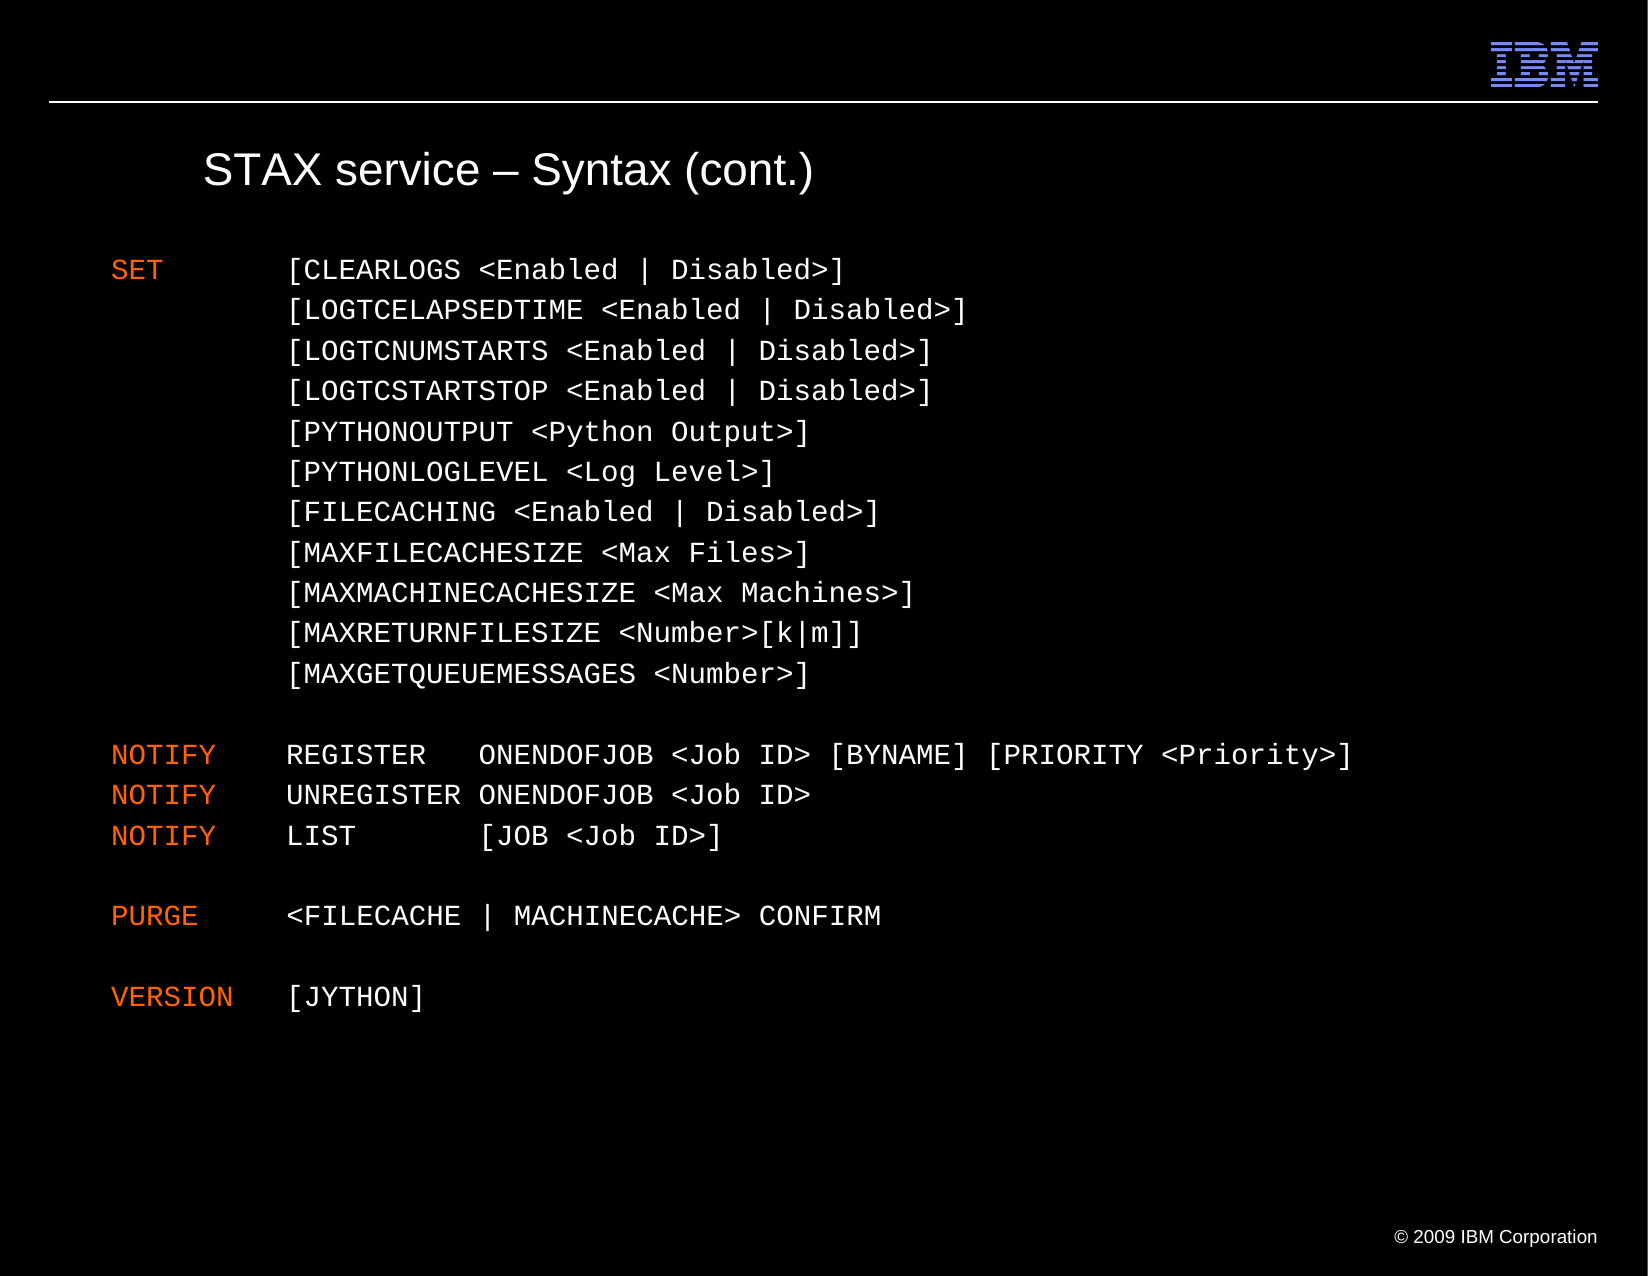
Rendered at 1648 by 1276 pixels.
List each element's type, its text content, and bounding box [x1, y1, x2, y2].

text_box SET [CLEARLOGS <Enabled | Disabled>] [LOGTCELAPSEDTIME <Enabled | Disabled>] [LOGTCNUMSTARTS <Enabled | Disabled>] [LOGTCSTARTSTOP <Enabled | Disabled>] [PYTHONOUTPUT <Python Output>] [PYTHONLOGLEVEL <Log Level>] [FILECACHING <Enabled | Disabled>] [MAXFILECACHESIZE <Max Files>] [MAXMACHINECACHESIZE <Max Machines>] [MAXRETURNFILESIZE <Number>[k|m]] [MAXGETQUEUEMESSAGES <Number>] NOTIFY REGISTER ONENDOFJOB <Job ID> [BYNAME] [PRIORITY <Priority>] NOTIFY UNREGISTER ONENDOFJOB <Job ID> NOTIFY LIST [JOB <Job ID>] PURGE <FILECACHE | MACHINECACHE> CONFIRM VERSION [JYTHON] [111, 250, 1637, 1013]
title STAX service – Syntax (cont.) [186, 137, 1648, 231]
picture [1491, 42, 1598, 87]
